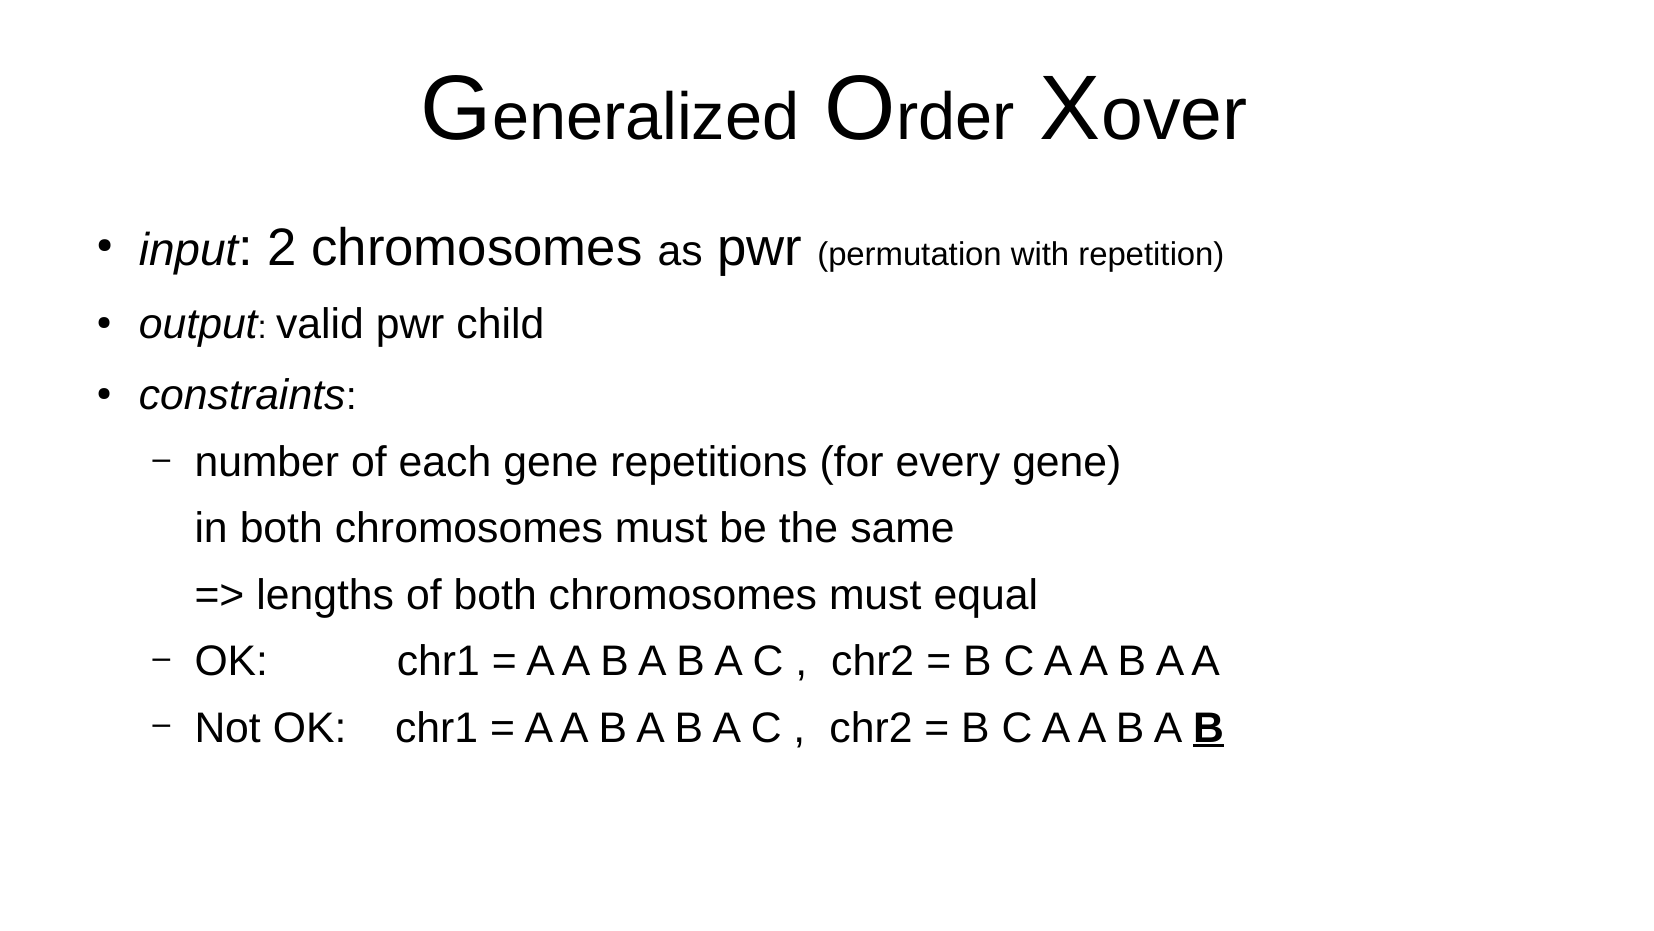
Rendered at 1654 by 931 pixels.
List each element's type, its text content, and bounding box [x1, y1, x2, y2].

list input: 2 chromosomes as pwr (permutation with repetition) output: valid pwr child constraints: number of each gene repetitions (for every gene) in both chromosomes must be the same => lengths of both chromosomes must equal OK: chr1 = A A B A B A C , chr2 = B C A A B A A Not OK: chr1 = A A B A B A C , chr2 = B C A A B A B [82, 217, 1571, 758]
title Generalized Order Xover [90, 30, 1579, 186]
